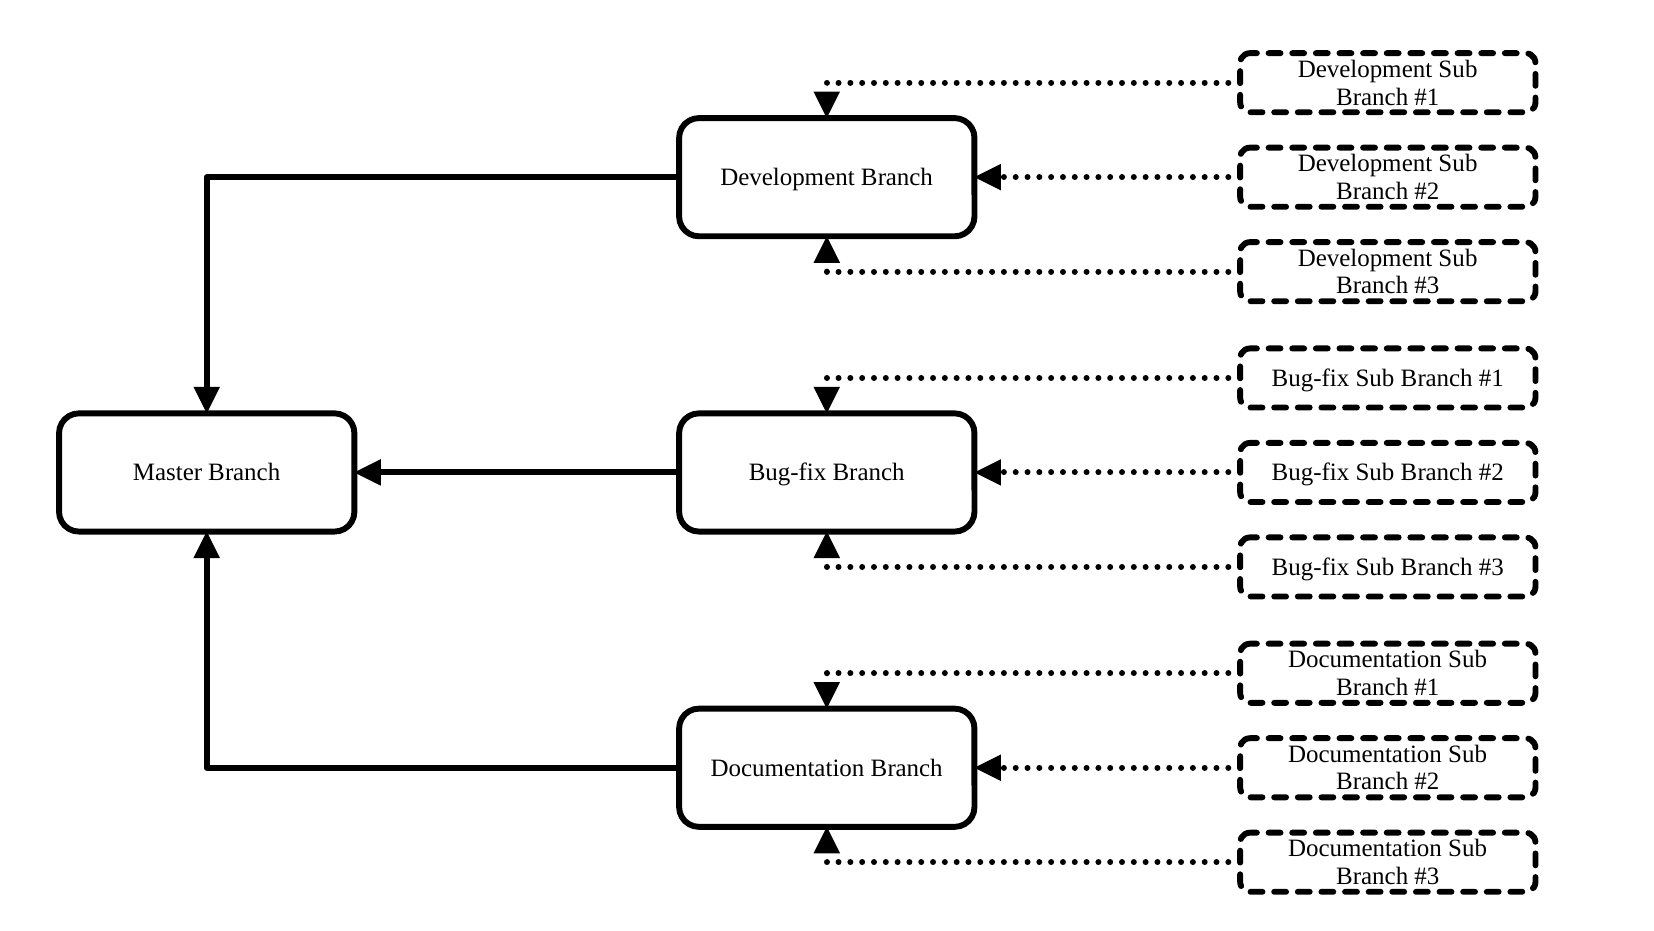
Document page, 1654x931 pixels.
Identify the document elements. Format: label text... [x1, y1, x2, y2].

text_box Master Branch [59, 413, 355, 532]
text_box Development Sub Branch #3 [1240, 242, 1536, 302]
text_box Bug-fix Sub Branch #2 [1240, 442, 1536, 503]
text_box Documentation Sub Branch #2 [1240, 738, 1536, 798]
text_box Documentation Branch [679, 708, 975, 827]
text_box Documentation Sub Branch #3 [1240, 832, 1536, 892]
text_box Documentation Sub Branch #1 [1240, 643, 1536, 703]
text_box Bug-fix Sub Branch #3 [1240, 537, 1536, 597]
text_box Development Sub Branch #2 [1240, 147, 1536, 207]
text_box Development Branch [679, 118, 975, 237]
text_box Bug-fix Branch [679, 413, 975, 532]
text_box Bug-fix Sub Branch #1 [1240, 348, 1536, 408]
text_box Development Sub Branch #1 [1240, 53, 1536, 113]
